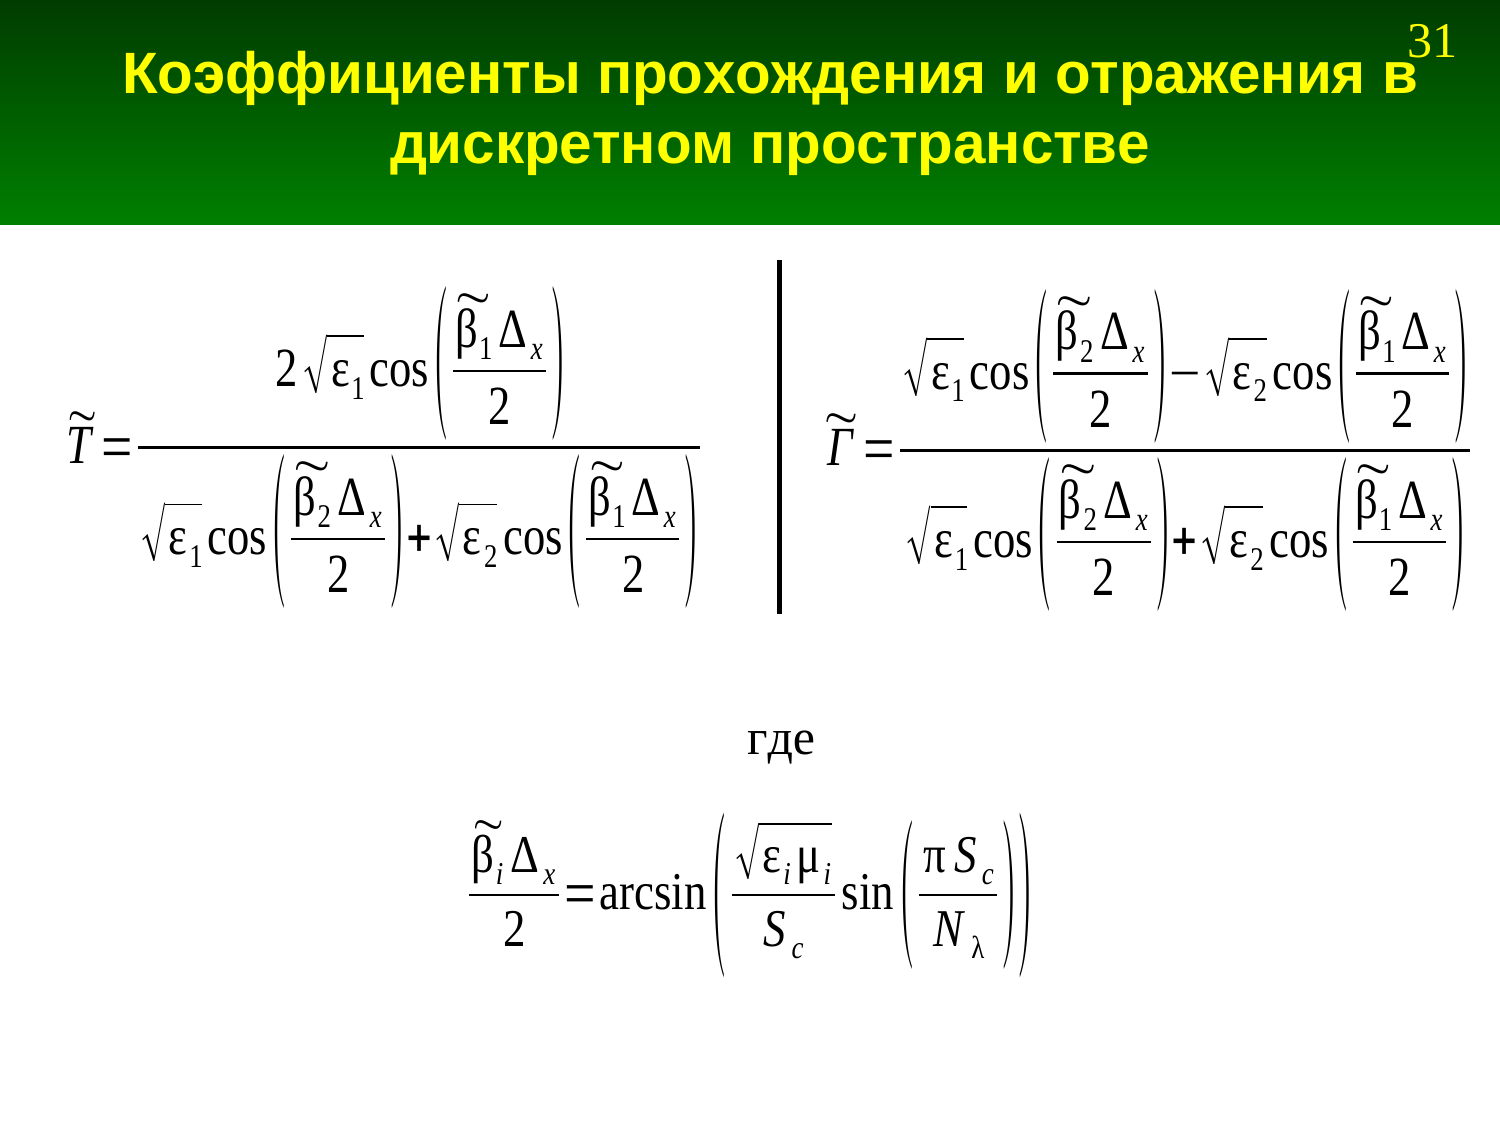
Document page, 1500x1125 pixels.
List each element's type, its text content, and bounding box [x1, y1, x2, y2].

chart [803, 286, 1491, 615]
chart [46, 283, 721, 612]
chart [448, 809, 1052, 981]
text_box где [732, 696, 845, 832]
title Коэффициенты прохождения и отражения в дискретном пространстве [100, 7, 1441, 204]
